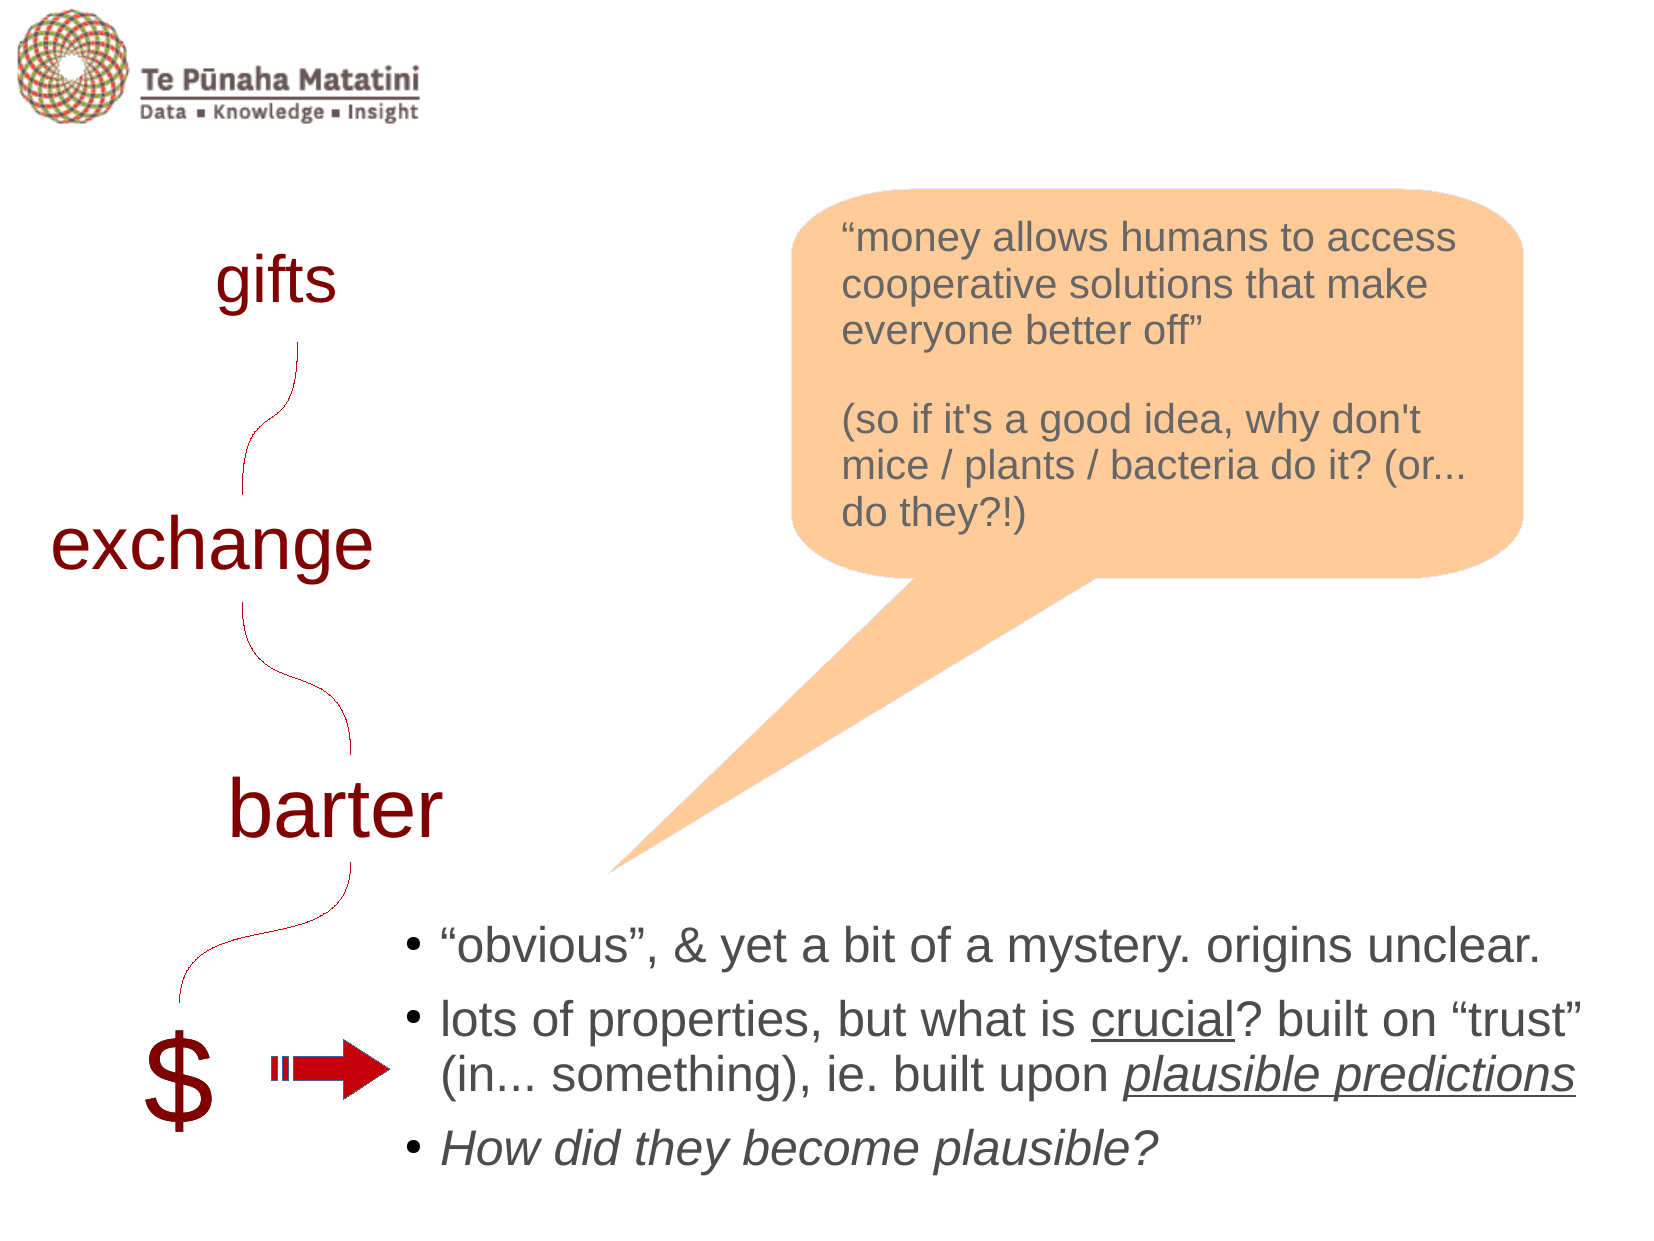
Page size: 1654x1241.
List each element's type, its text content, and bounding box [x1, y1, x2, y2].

text_box gifts [200, 234, 395, 343]
text_box [271, 1056, 278, 1081]
text_box “obvious”, & yet a bit of a mystery. origins unclear. lots of properties, but what is crucial? built on “trust” (in... something), ie. built upon plausible predictions How did they become plausible? [389, 909, 1630, 1204]
picture [17, 0, 455, 148]
text_box [293, 1039, 390, 1100]
text_box “money allows humans to access cooperative solutions that make everyone better off” (so if it's a good idea, why don't mice / plants / bacteria do it? (or... do they?!) [826, 206, 1489, 546]
text_box barter [212, 754, 489, 863]
text_box $ [129, 1002, 230, 1158]
text_box [282, 1056, 289, 1081]
text_box exchange [35, 494, 449, 603]
text_box [830, 188, 1485, 206]
text_box [607, 208, 1524, 874]
